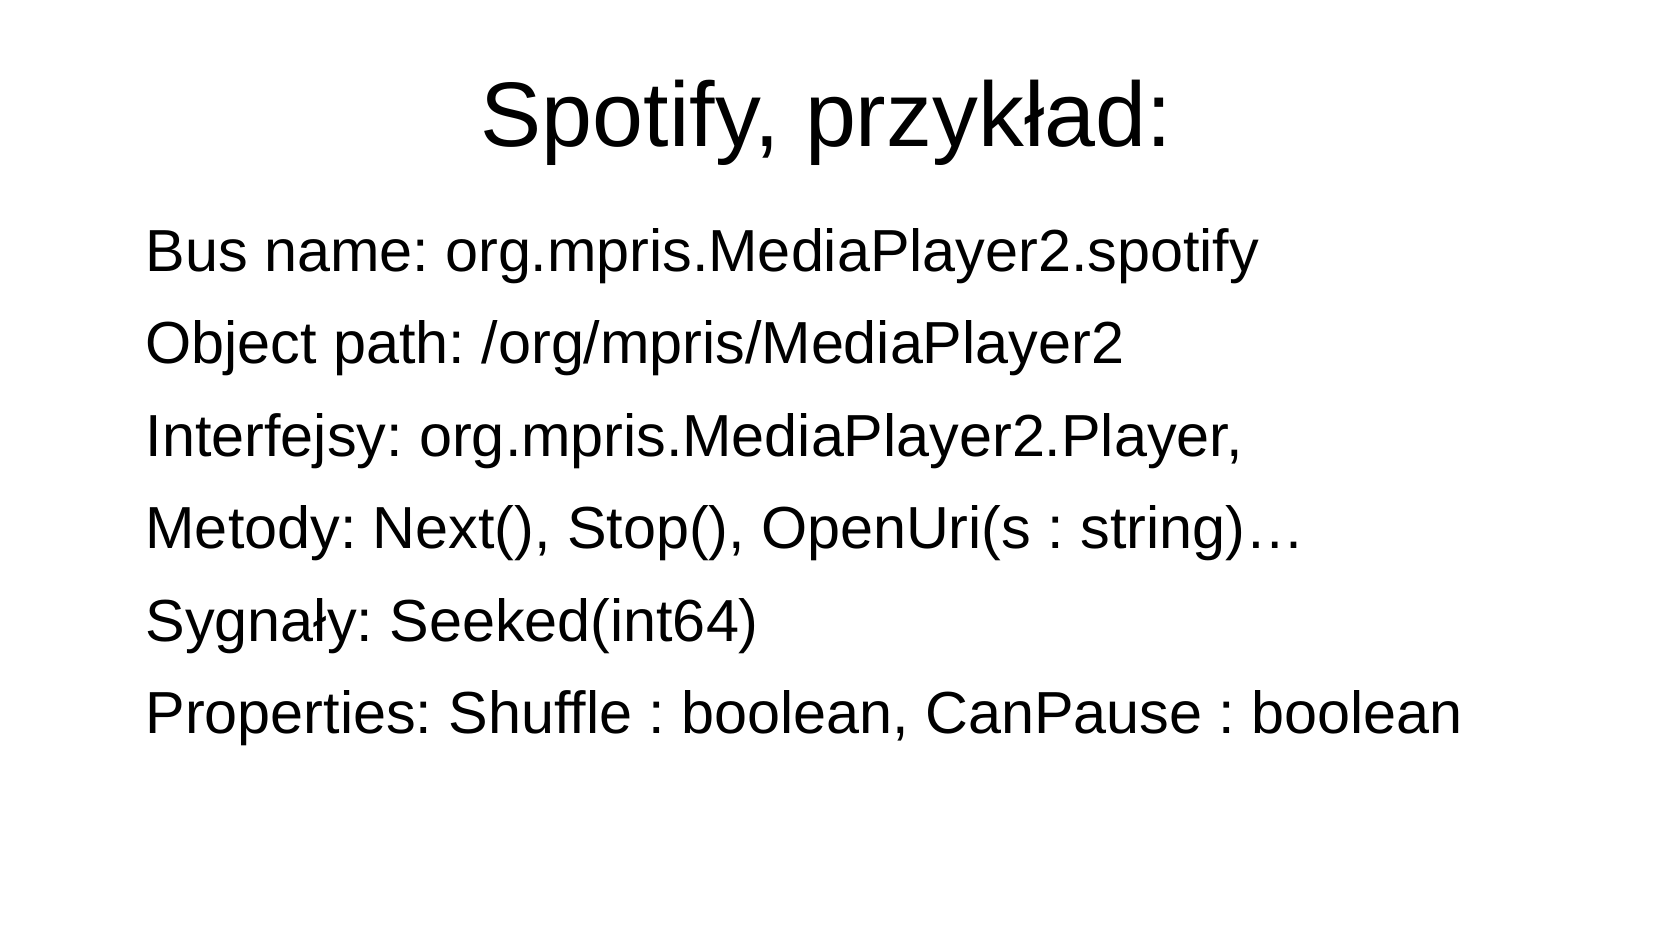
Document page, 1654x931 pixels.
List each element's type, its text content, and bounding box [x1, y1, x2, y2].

title Spotify, przykład: [82, 37, 1571, 193]
list Bus name: org.mpris.MediaPlayer2.spotify Object path: /org/mpris/MediaPlayer2 Interfejsy: org.mpris.MediaPlayer2.Player, Metody: Next(), Stop(), OpenUri(s : string)… Sygnały: Seeked(int64) Properties: Shuffle : boolean, CanPause : boolean [82, 217, 1571, 758]
